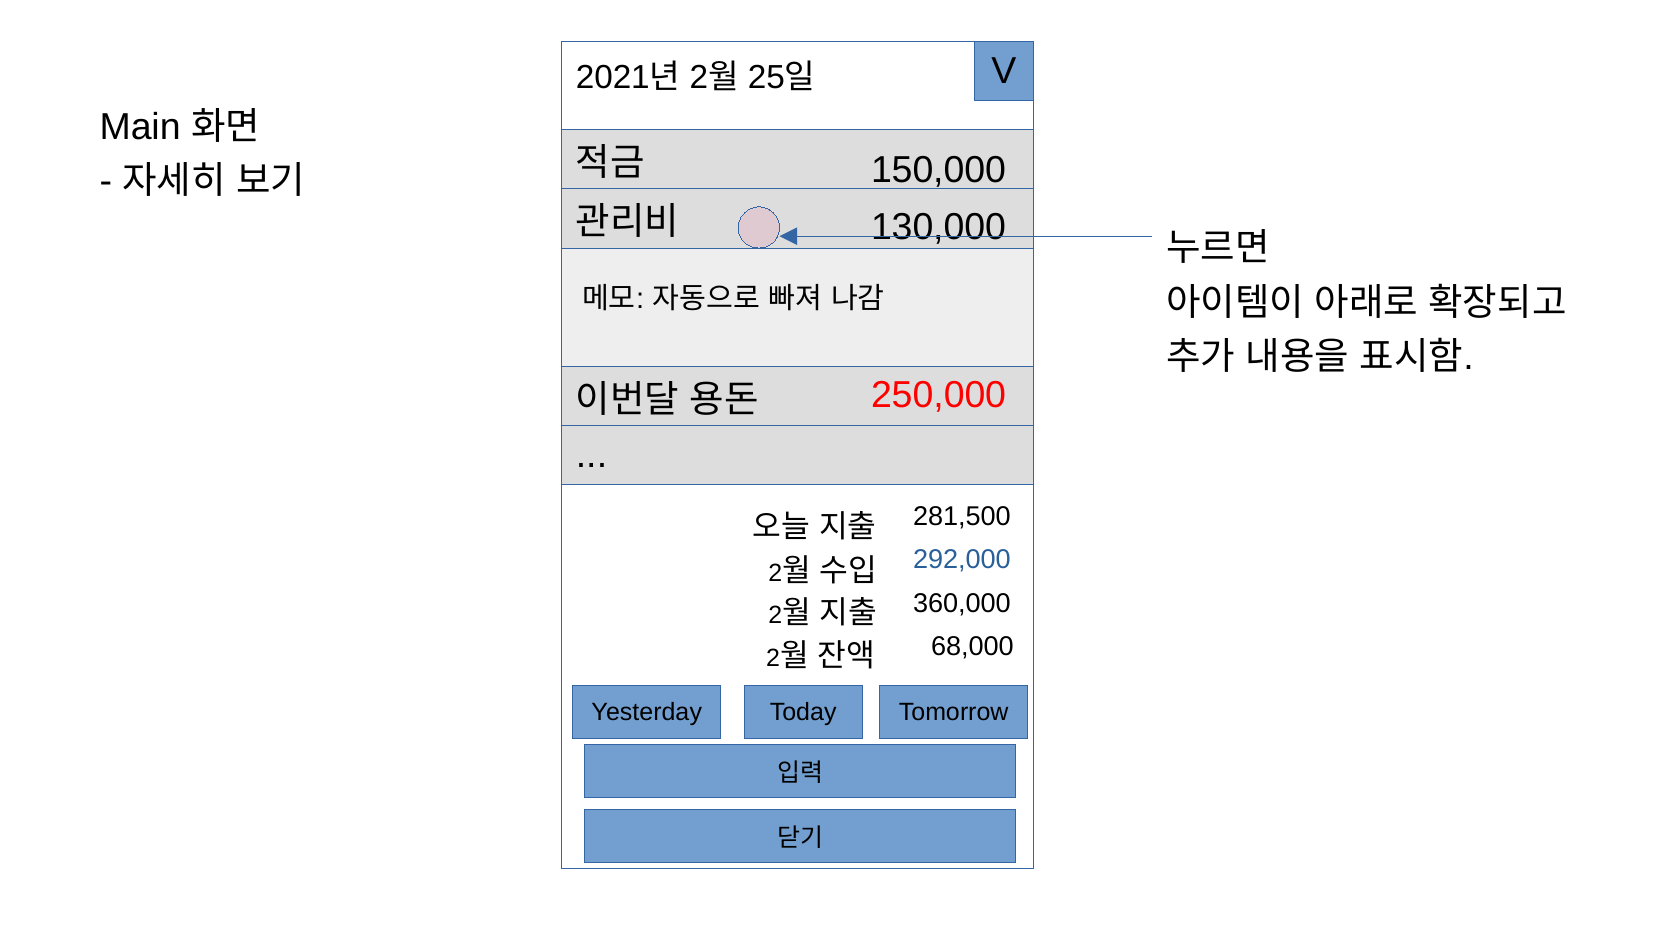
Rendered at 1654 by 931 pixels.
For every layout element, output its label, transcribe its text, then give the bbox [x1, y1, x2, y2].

text_box V [974, 41, 1034, 101]
text_box Yesterday [572, 685, 721, 739]
text_box 적금 [561, 129, 1034, 188]
text_box 메모: 자동으로 빠져 나감 [567, 266, 906, 316]
text_box 입력 [584, 744, 1016, 798]
text_box 130,000 [856, 237, 1022, 248]
text_box 오늘 지출 [738, 493, 895, 545]
text_box 250,000 [856, 367, 1021, 423]
text_box Main 화면 - 자세히 보기 [84, 88, 325, 190]
text_box 관리비 [561, 188, 856, 248]
text_box 292,000 [898, 537, 1026, 580]
text_box 관리비 [1022, 188, 1034, 236]
text_box 2월 잔액 [751, 622, 907, 674]
text_box Today [744, 685, 863, 739]
text_box 150,000 [856, 141, 1022, 197]
text_box 누르면 아이템이 아래로 확장되고 추가 내용을 표시함. [1151, 209, 1591, 355]
text_box 281,500 [898, 493, 1026, 537]
text_box [561, 41, 1034, 129]
text_box 2월 수입 [753, 537, 895, 589]
text_box 관리비 [1022, 237, 1034, 248]
text_box 360,000 [898, 580, 1026, 626]
text_box [561, 485, 1034, 869]
text_box 2021년 2월 25일 [561, 42, 863, 101]
text_box 이번달 용돈 [561, 367, 1034, 425]
text_box Tomorrow [879, 685, 1028, 739]
text_box ... [561, 425, 1034, 485]
text_box 2월 지출 [753, 589, 895, 622]
text_box [561, 206, 1034, 367]
text_box 68,000 [916, 623, 1029, 669]
text_box 닫기 [584, 809, 1016, 863]
text_box 130,000 [856, 197, 1022, 236]
